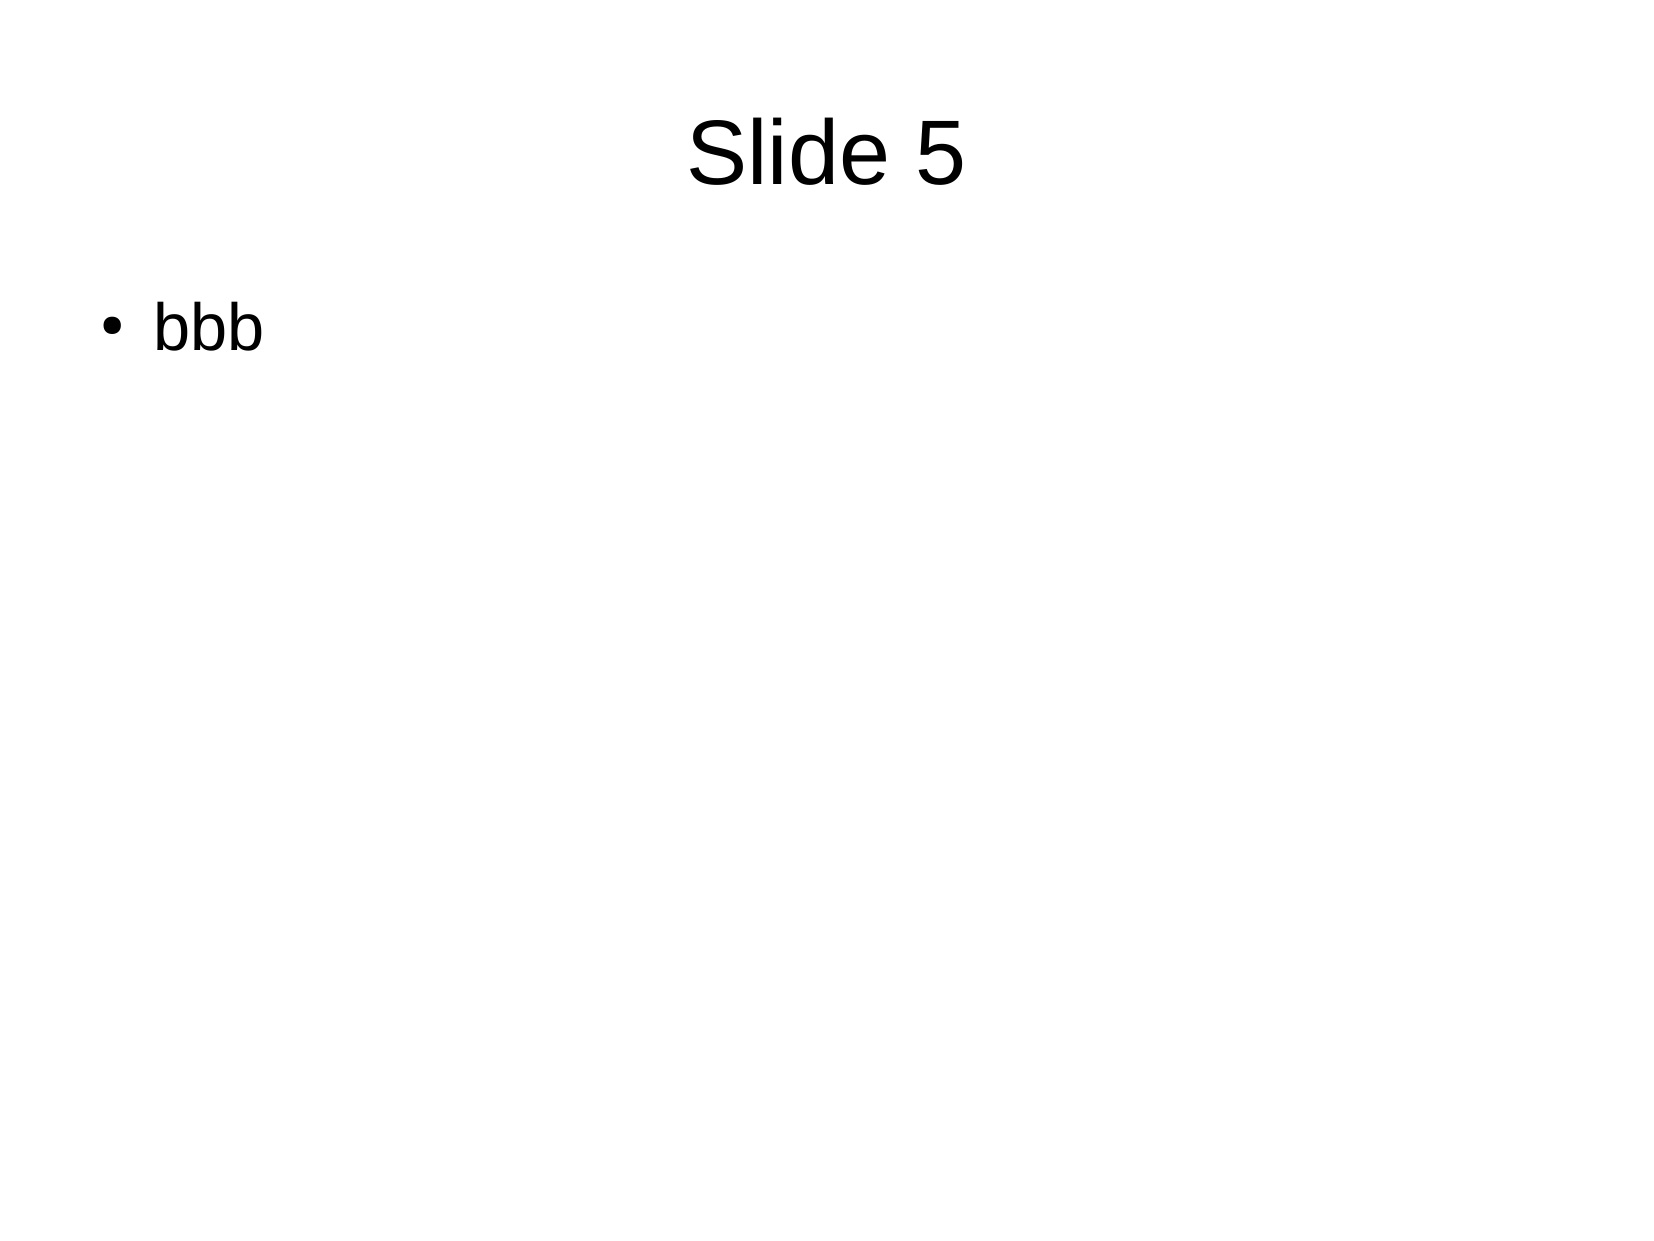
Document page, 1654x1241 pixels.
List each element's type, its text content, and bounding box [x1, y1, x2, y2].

list bbb [82, 290, 1571, 1010]
title Slide 5 [82, 49, 1571, 257]
